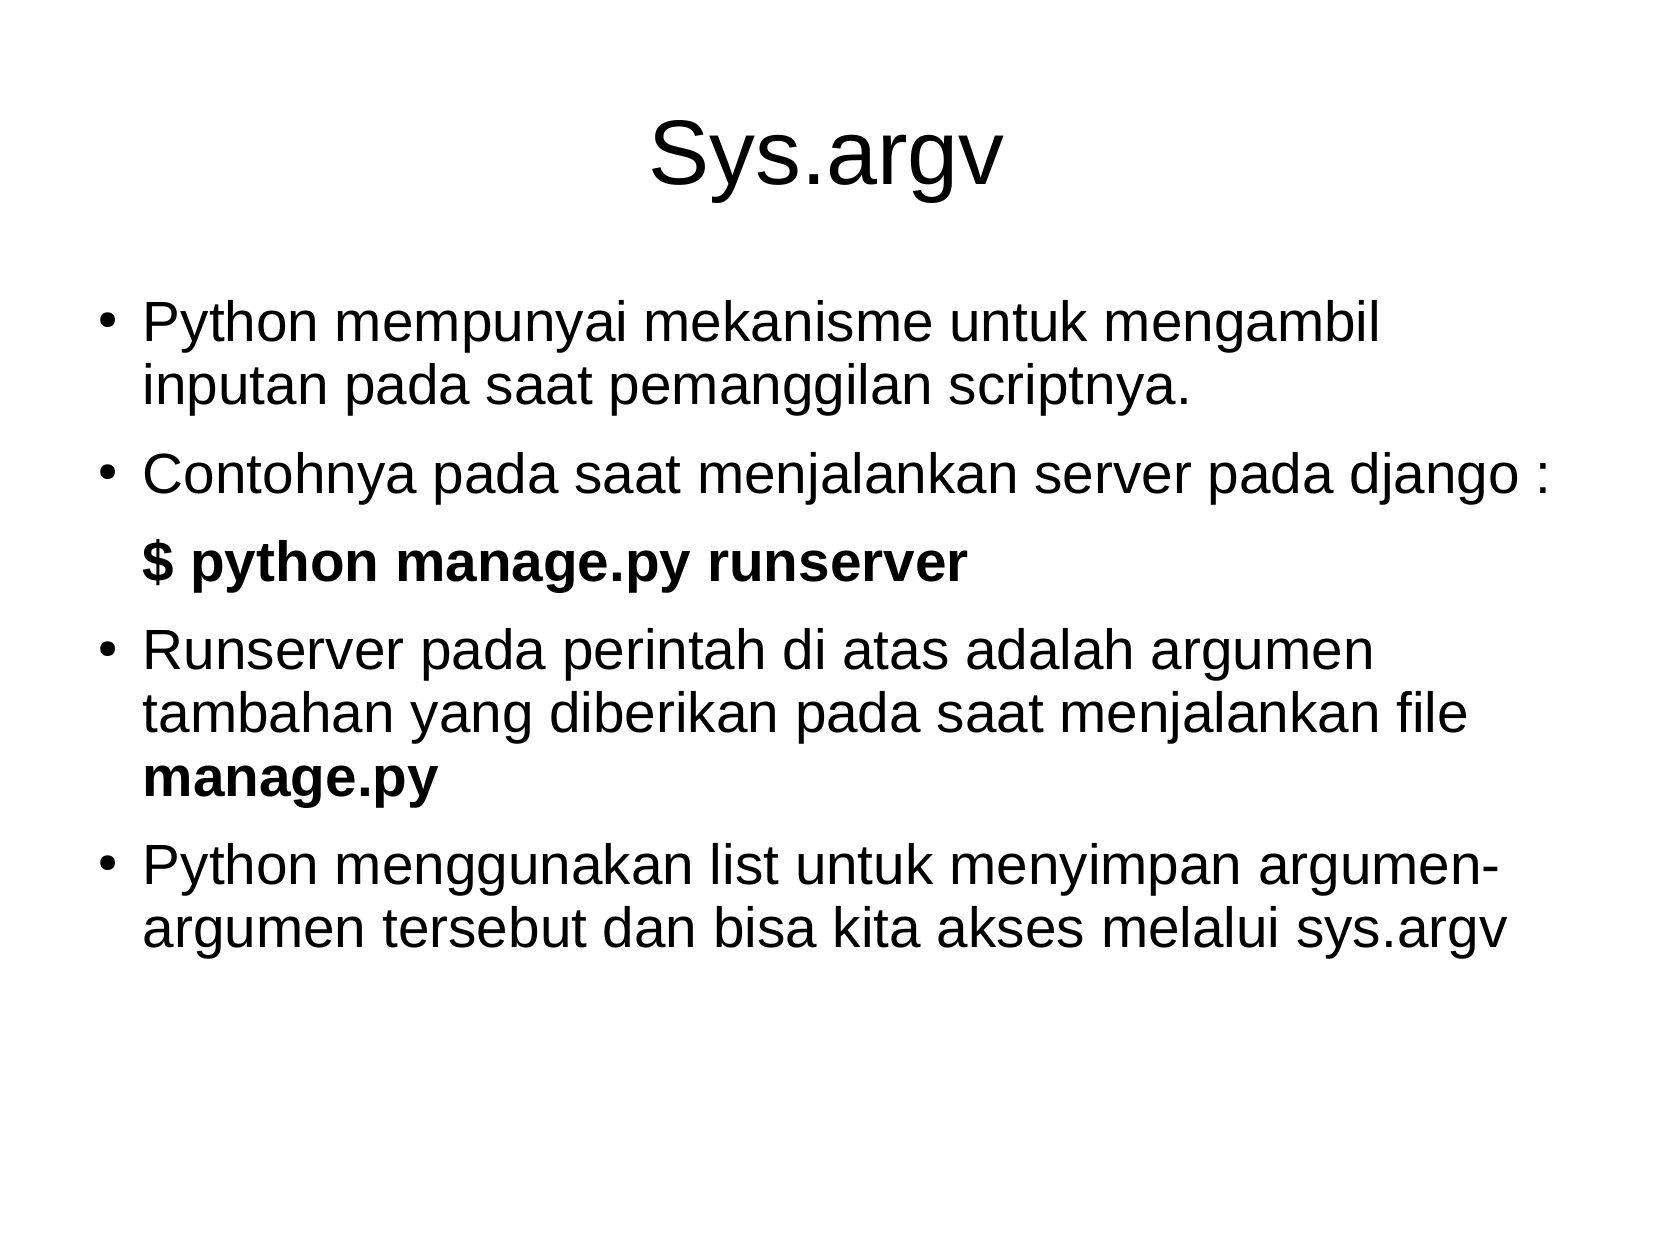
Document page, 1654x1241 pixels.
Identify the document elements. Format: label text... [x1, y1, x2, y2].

title Sys.argv [82, 49, 1571, 257]
list Python mempunyai mekanisme untuk mengambil inputan pada saat pemanggilan scriptnya. Contohnya pada saat menjalankan server pada django : $ python manage.py runserver Runserver pada perintah di atas adalah argumen tambahan yang diberikan pada saat menjalankan file manage.py Python menggunakan list untuk menyimpan argumen-argumen tersebut dan bisa kita akses melalui sys.argv [82, 290, 1571, 1010]
